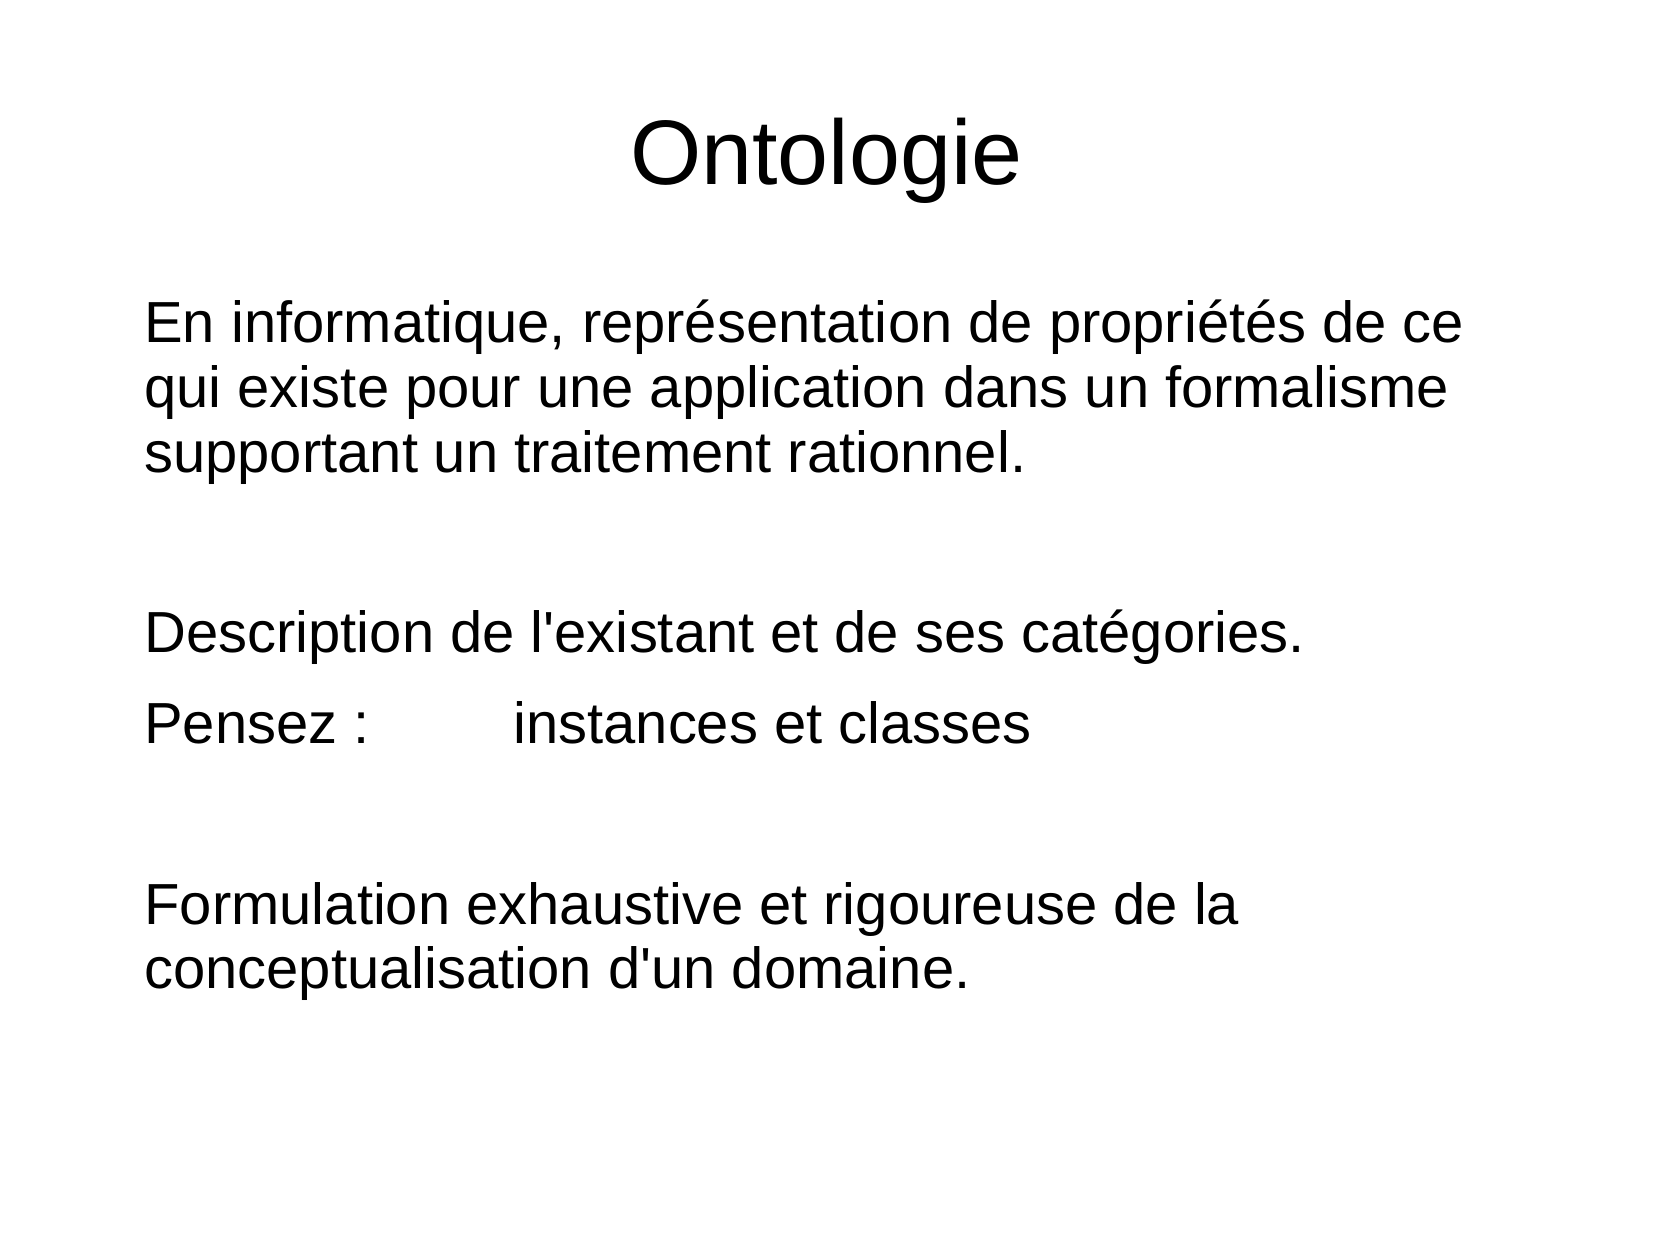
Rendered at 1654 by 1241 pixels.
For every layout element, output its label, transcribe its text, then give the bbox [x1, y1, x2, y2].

title Ontologie [82, 49, 1571, 257]
list En informatique, représentation de propriétés de ce qui existe pour une application dans un formalisme supportant un traitement rationnel. Description de l'existant et de ses catégories. Pensez : instances et classes Formulation exhaustive et rigoureuse de la conceptualisation d'un domaine. [82, 290, 1538, 1010]
